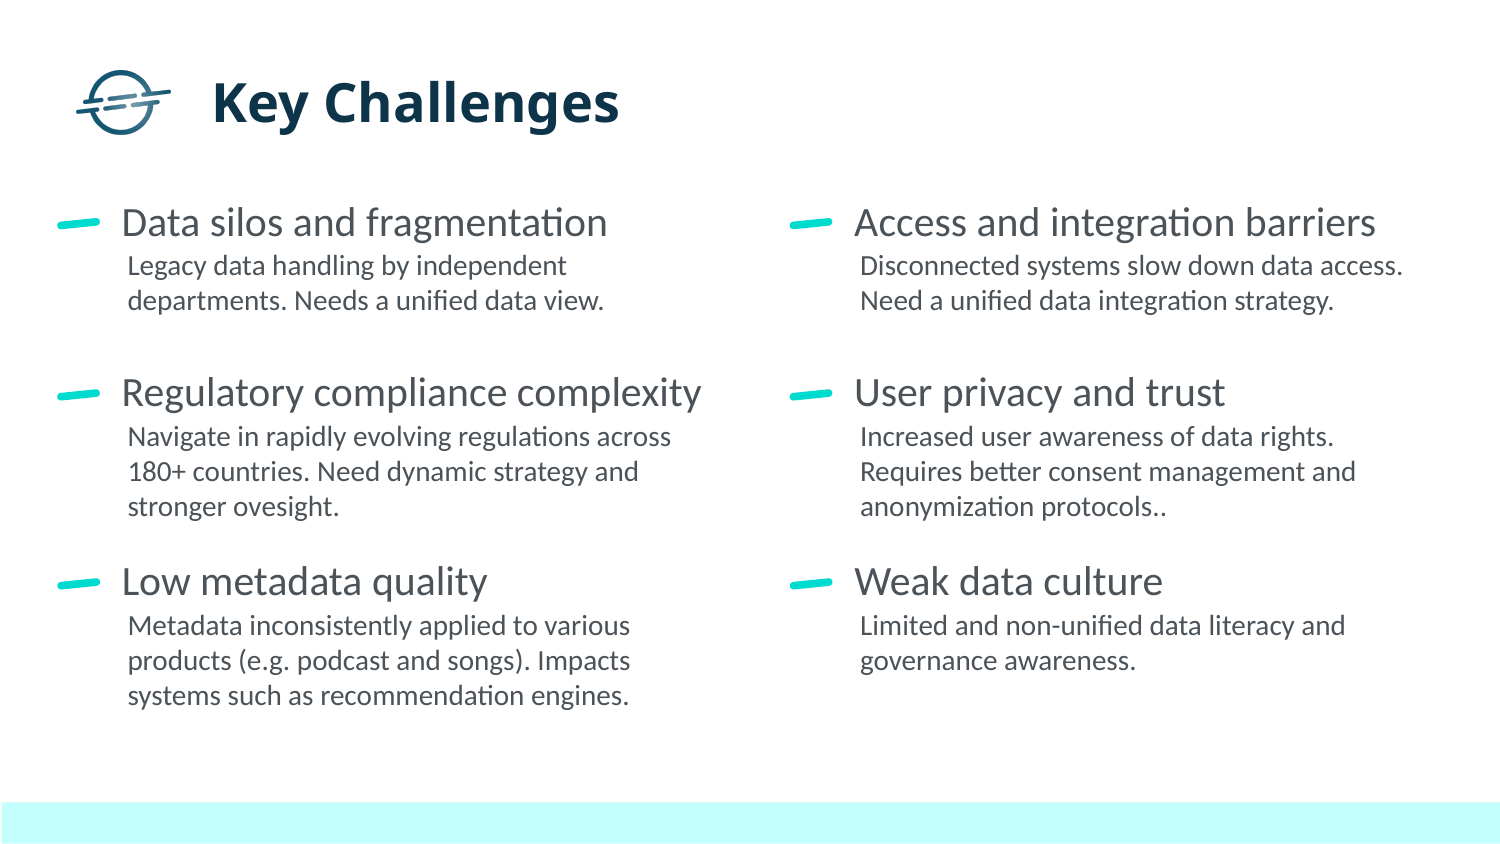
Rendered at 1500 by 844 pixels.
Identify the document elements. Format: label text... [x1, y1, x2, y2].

title Low metadata quality [106, 539, 535, 625]
title Disconnected systems slow down data access. Need a unified data integration strategy. [845, 231, 1430, 340]
title User privacy and trust [839, 350, 1500, 436]
picture [76, 70, 171, 135]
title Legacy data handling by independent departments. Needs a unified data view. [112, 231, 697, 337]
title Navigate in rapidly evolving regulations across 180+ countries. Need dynamic strategy and stronger ovesight. [112, 402, 697, 528]
title Access and integration barriers [839, 180, 1403, 261]
title Regulatory compliance complexity [106, 350, 771, 436]
title Weak data culture [839, 539, 1416, 625]
text_box [1, 802, 1500, 844]
title Metadata inconsistently applied to various products (e.g. podcast and songs). Impacts systems such as recommendation engines. [112, 591, 697, 731]
text_box [57, 578, 101, 590]
title Limited and non-unified data literacy and governance awareness. [845, 591, 1430, 659]
text_box [789, 578, 833, 590]
title Key Challenges [196, 53, 1181, 155]
title Data silos and fragmentation [106, 180, 671, 261]
title Increased user awareness of data rights. Requires better consent management and anonymization protocols.. [845, 402, 1430, 540]
text_box [789, 218, 833, 230]
text_box [57, 389, 100, 401]
text_box [57, 218, 100, 230]
text_box [789, 389, 833, 401]
